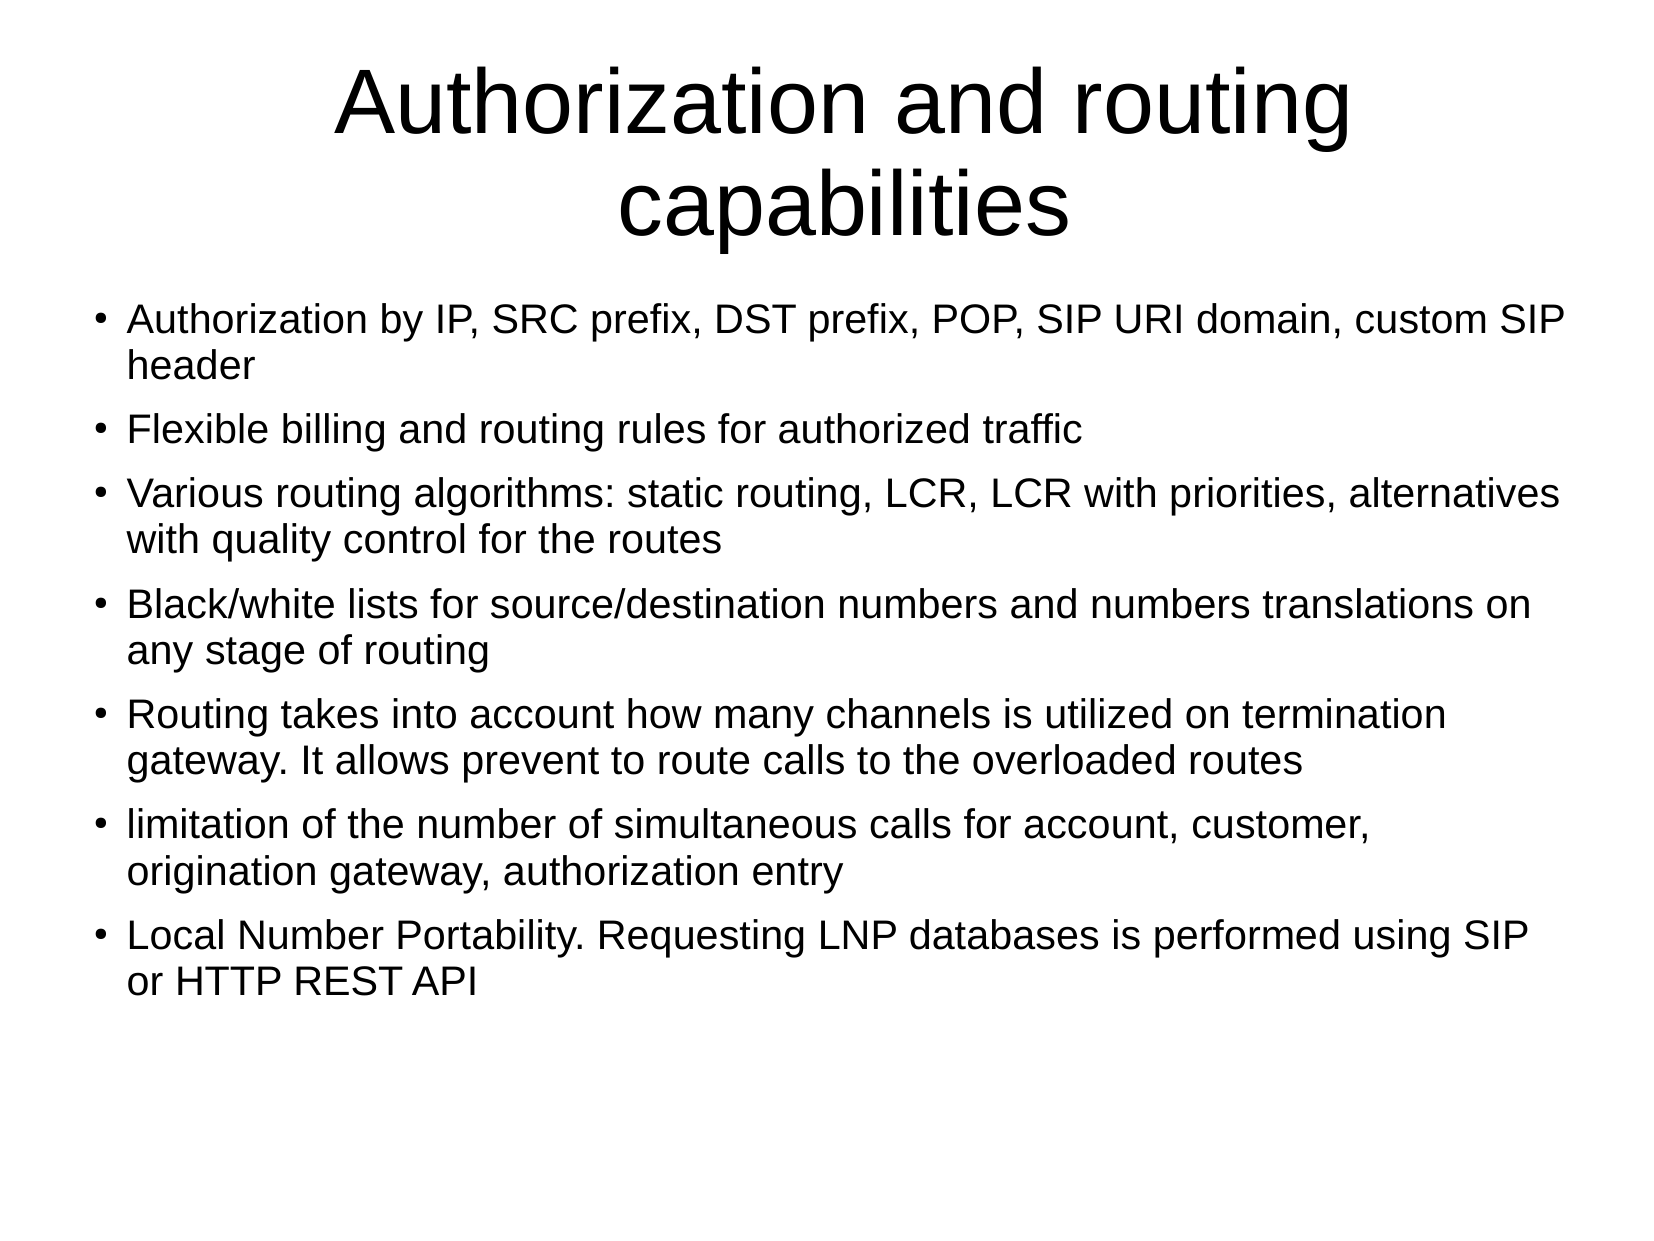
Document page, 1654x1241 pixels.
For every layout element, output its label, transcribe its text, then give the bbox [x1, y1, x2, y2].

title Authorization and routing capabilities [82, 49, 1571, 257]
list Authorization by IP, SRC prefix, DST prefix, POP, SIP URI domain, custom SIP header Flexible billing and routing rules for authorized traffic Various routing algorithms: static routing, LCR, LCR with priorities, alternatives with quality control for the routes Black/white lists for source/destination numbers and numbers translations on any stage of routing Routing takes into account how many channels is utilized on termination gateway. It allows prevent to route calls to the overloaded routes limitation of the number of simultaneous calls for account, customer, origination gateway, authorization entry Local Number Portability. Requesting LNP databases is performed using SIP or HTTP REST API [82, 296, 1571, 1016]
